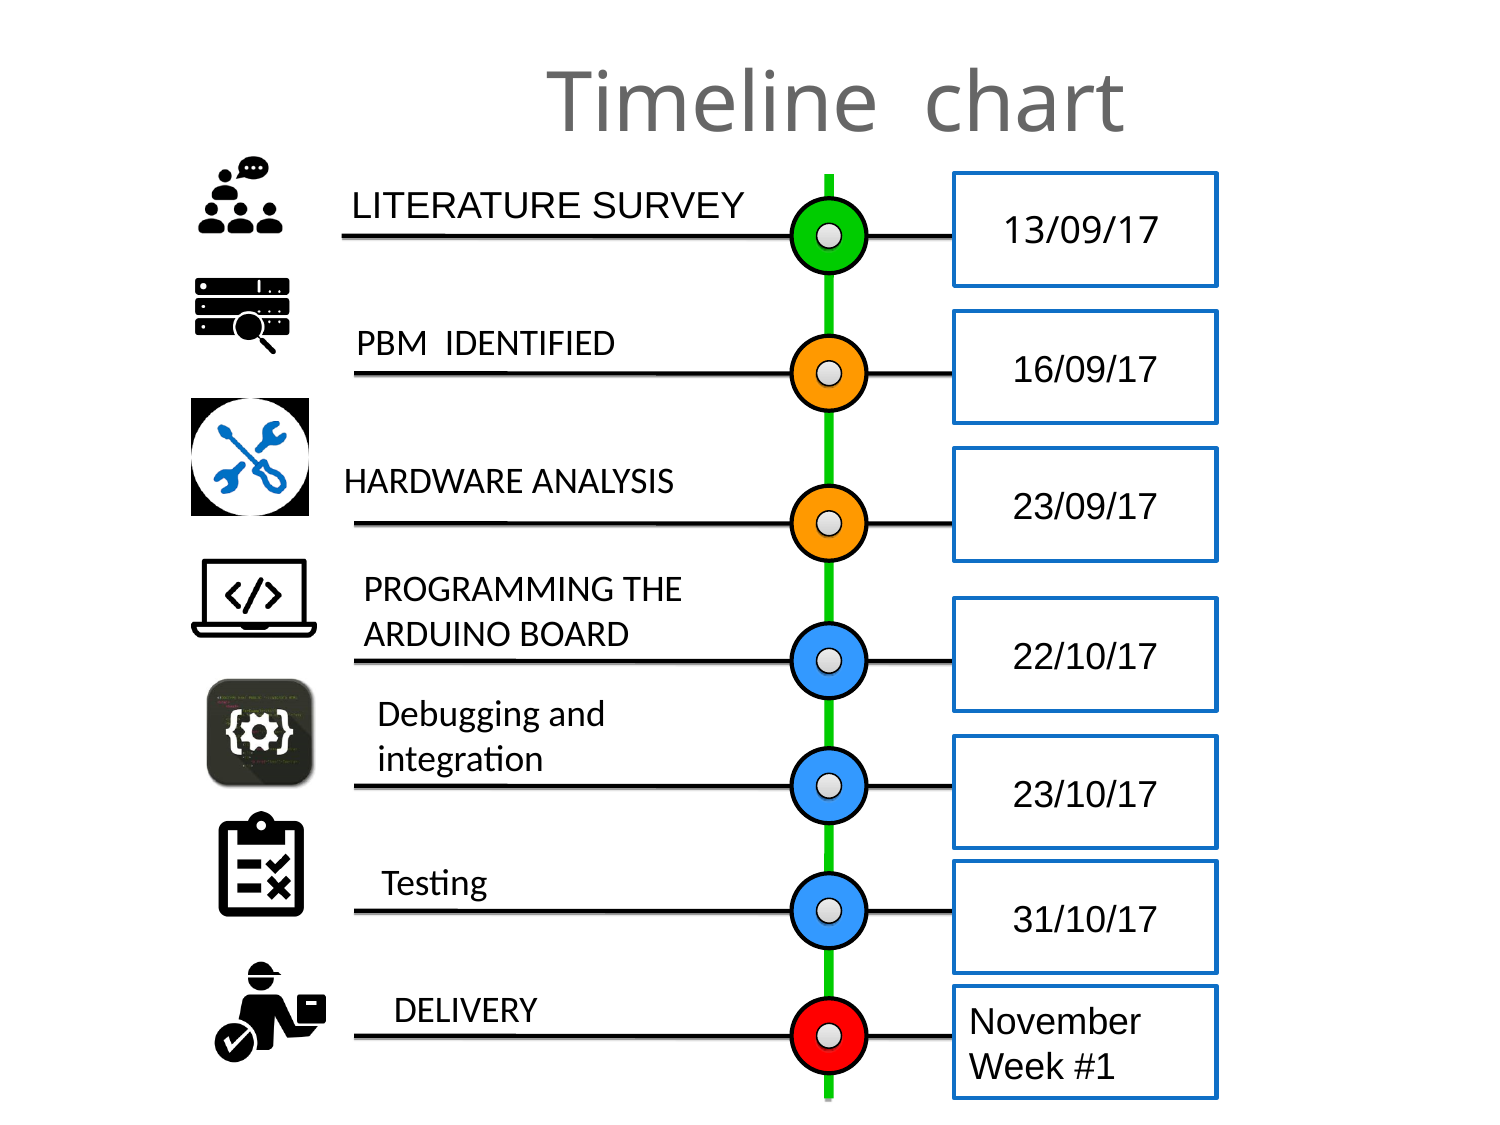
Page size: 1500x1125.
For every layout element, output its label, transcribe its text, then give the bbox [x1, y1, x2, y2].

text_box November Week #1 [954, 985, 1217, 1099]
text_box Debugging and integration [362, 681, 763, 787]
picture [179, 248, 305, 374]
text_box [954, 173, 1217, 286]
picture [191, 398, 309, 516]
picture [178, 150, 304, 240]
text_box LITERATURE SURVEY [336, 174, 812, 234]
picture [202, 674, 316, 789]
text_box [791, 873, 867, 949]
picture [204, 948, 336, 1080]
text_box PBM IDENTIFIED [341, 310, 729, 371]
text_box 913/09/17 [966, 198, 1204, 259]
picture [204, 811, 318, 926]
text_box 16/09/17 [954, 310, 1217, 424]
text_box DELIVERY [379, 977, 730, 1038]
text_box Timeline chart [531, 35, 1087, 150]
text_box [791, 998, 867, 1074]
text_box 23/09/17 [954, 448, 1217, 561]
text_box [791, 198, 867, 274]
text_box [791, 748, 867, 824]
text_box 23/10/17 [954, 735, 1217, 849]
text_box 31/10/17 [954, 860, 1217, 974]
text_box 22/10/17 [954, 598, 1217, 711]
picture [191, 535, 317, 661]
text_box HARDWARE ANALYSIS [329, 448, 804, 509]
text_box [791, 623, 867, 699]
text_box PROGRAMMING THE ARDUINO BOARD [348, 556, 812, 662]
text_box [791, 335, 867, 411]
text_box Testing [366, 850, 704, 911]
text_box [791, 485, 867, 561]
